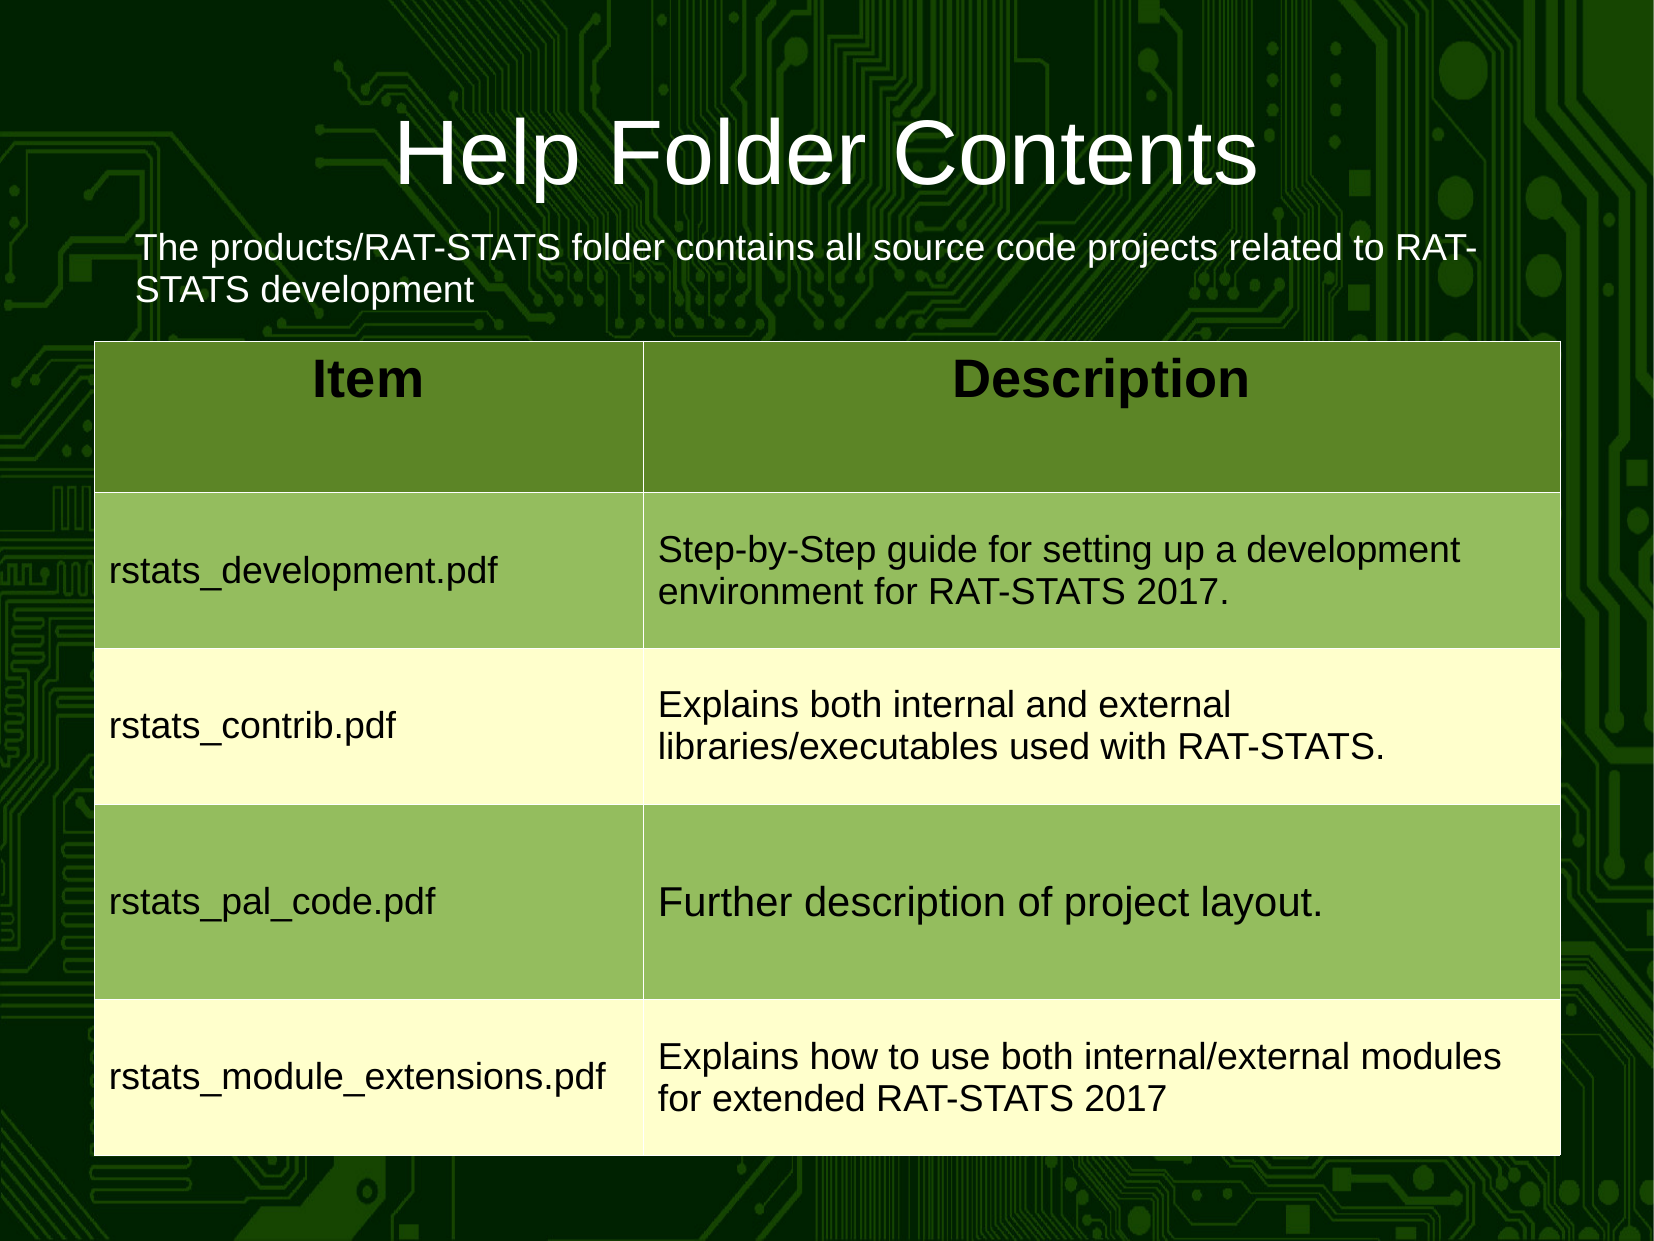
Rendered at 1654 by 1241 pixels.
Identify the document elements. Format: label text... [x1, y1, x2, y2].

table_cell Explains how to use both internal/external modules for extended RAT-STATS 2017 [644, 1000, 1560, 1155]
title Help Folder Contents [82, 49, 1571, 257]
table_cell rstats_module_extensions.pdf [95, 1000, 643, 1155]
table_header Item [95, 342, 643, 492]
table_cell Explains both internal and external libraries/executables used with RAT-STATS. [644, 649, 1560, 804]
picture [0, 0, 1654, 1241]
table_cell rstats_development.pdf [95, 493, 643, 648]
table_cell rstats_pal_code.pdf [95, 805, 643, 999]
table_cell Step-by-Step guide for setting up a development environment for RAT-STATS 2017. [644, 493, 1560, 648]
text_box The products/RAT-STATS folder contains all source code projects related to RAT-STATS development [120, 219, 1546, 318]
table_header Description [644, 342, 1560, 492]
table_cell Further description of project layout. [644, 805, 1560, 999]
table_cell rstats_contrib.pdf [95, 649, 643, 804]
